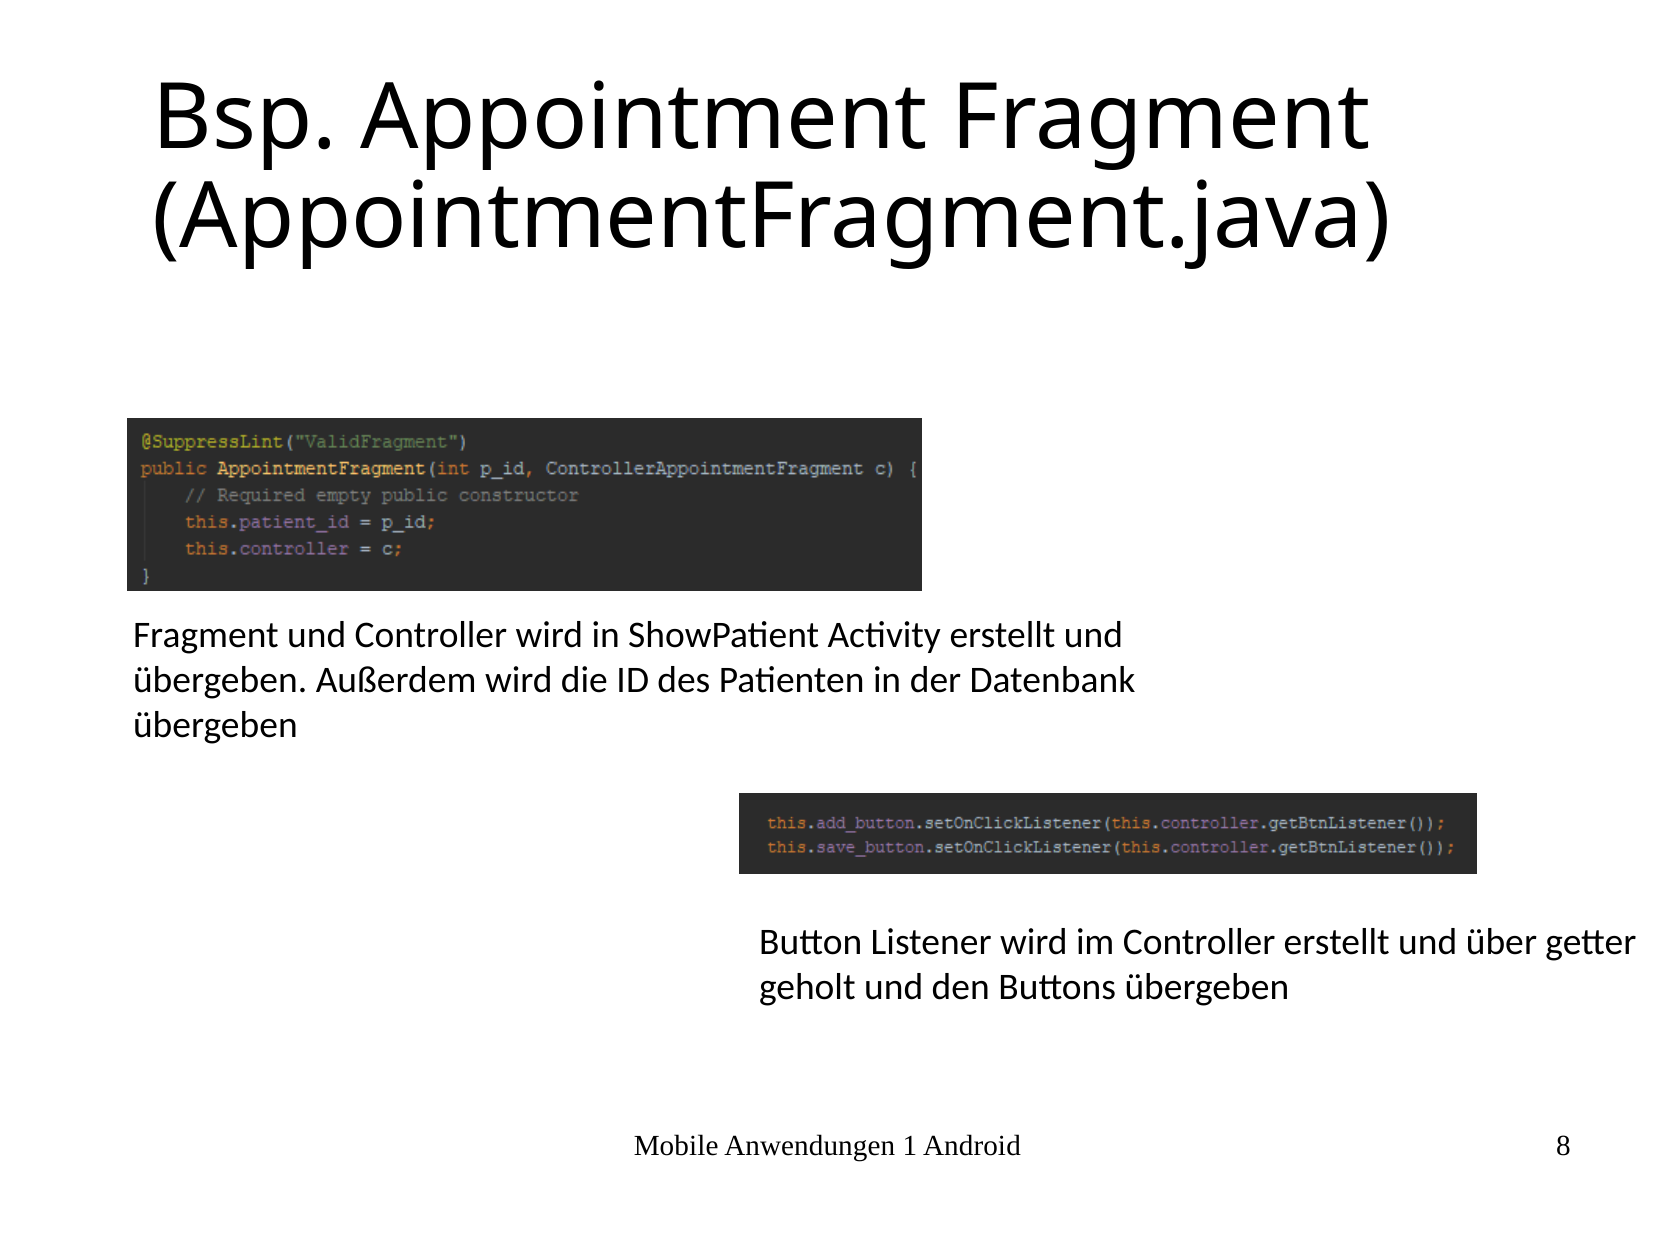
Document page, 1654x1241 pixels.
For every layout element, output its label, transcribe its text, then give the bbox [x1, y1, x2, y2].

text_box Fragment und Controller wird in ShowPatient Activity erstellt und übergeben. Außerdem wird die ID des Patienten in der Datenbank übergeben [118, 602, 1155, 754]
title Bsp. Appointment Fragment (AppointmentFragment.java) [137, 59, 1654, 278]
picture [739, 793, 1477, 875]
text_box Button Listener wird im Controller erstellt und über getter geholt und den Buttons übergeben [744, 909, 1654, 1016]
picture [127, 418, 922, 591]
